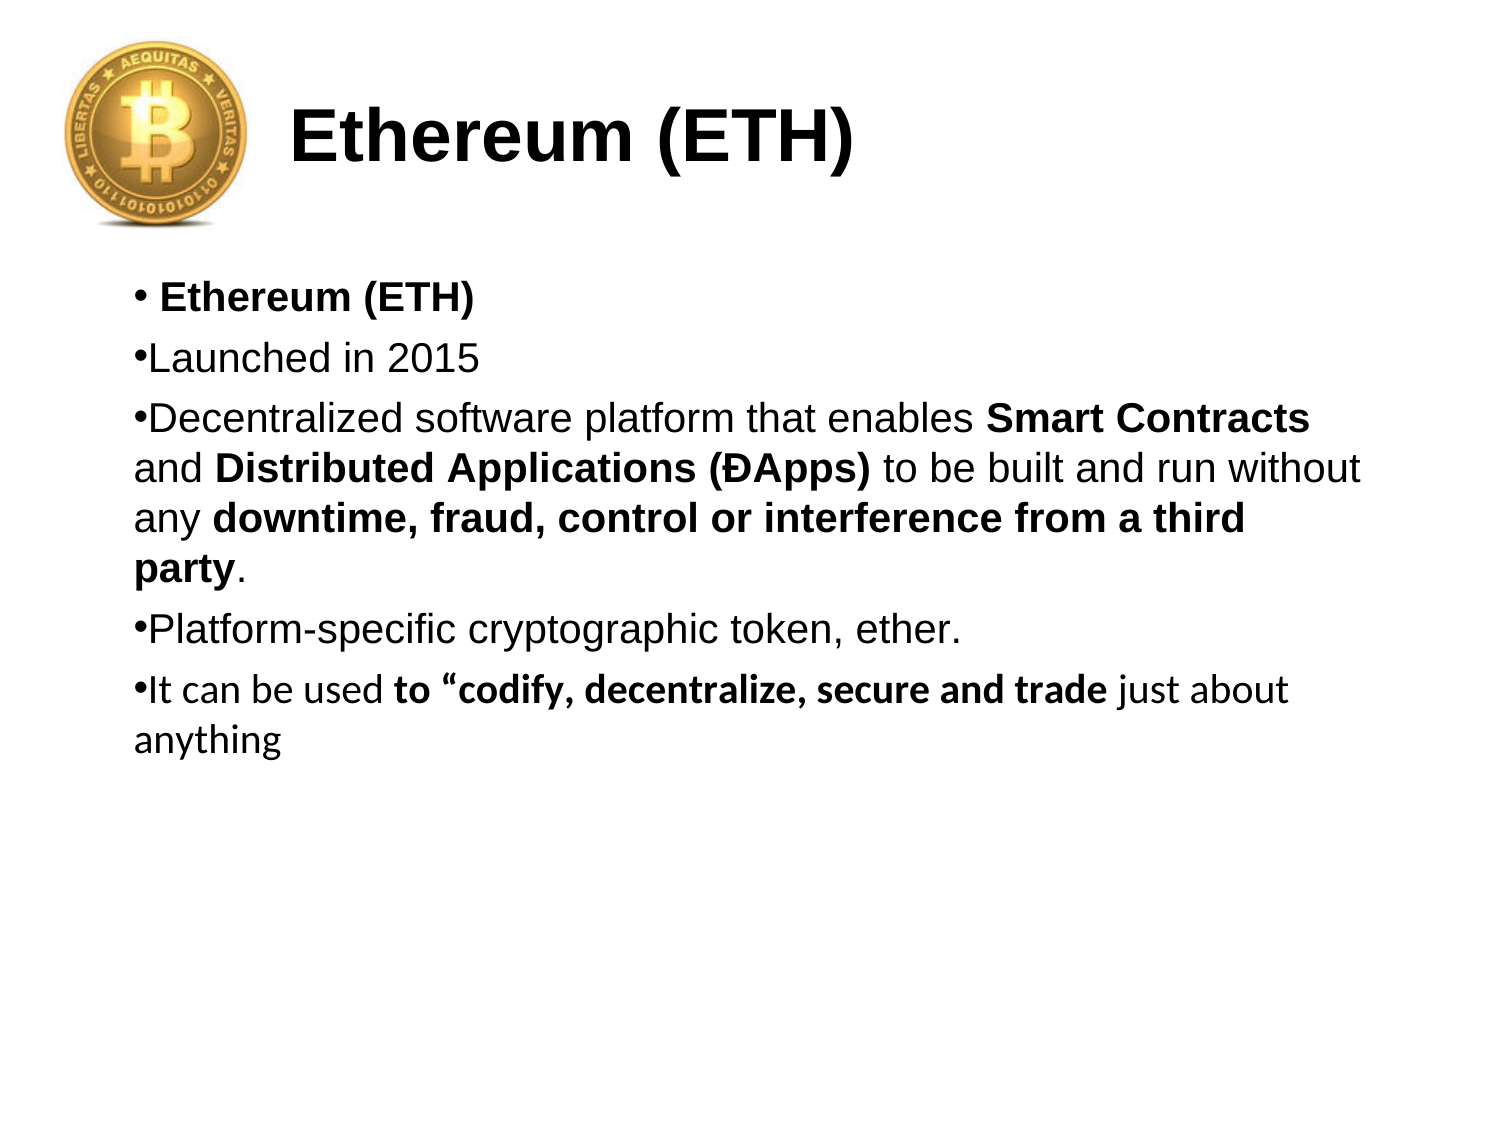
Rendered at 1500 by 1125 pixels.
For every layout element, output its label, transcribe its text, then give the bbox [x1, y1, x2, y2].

text_box Ethereum (ETH) Launched in 2015 Decentralized software platform that enables Smart Contracts and Distributed Applications (ĐApps) to be built and run without any downtime, fraud, control or interference from a third party. Platform-specific cryptographic token, ether. It can be used to “codify, decentralize, secure and trade just about anything [118, 262, 1382, 770]
picture [62, 37, 250, 230]
text_box Ethereum (ETH) [275, 37, 1326, 225]
